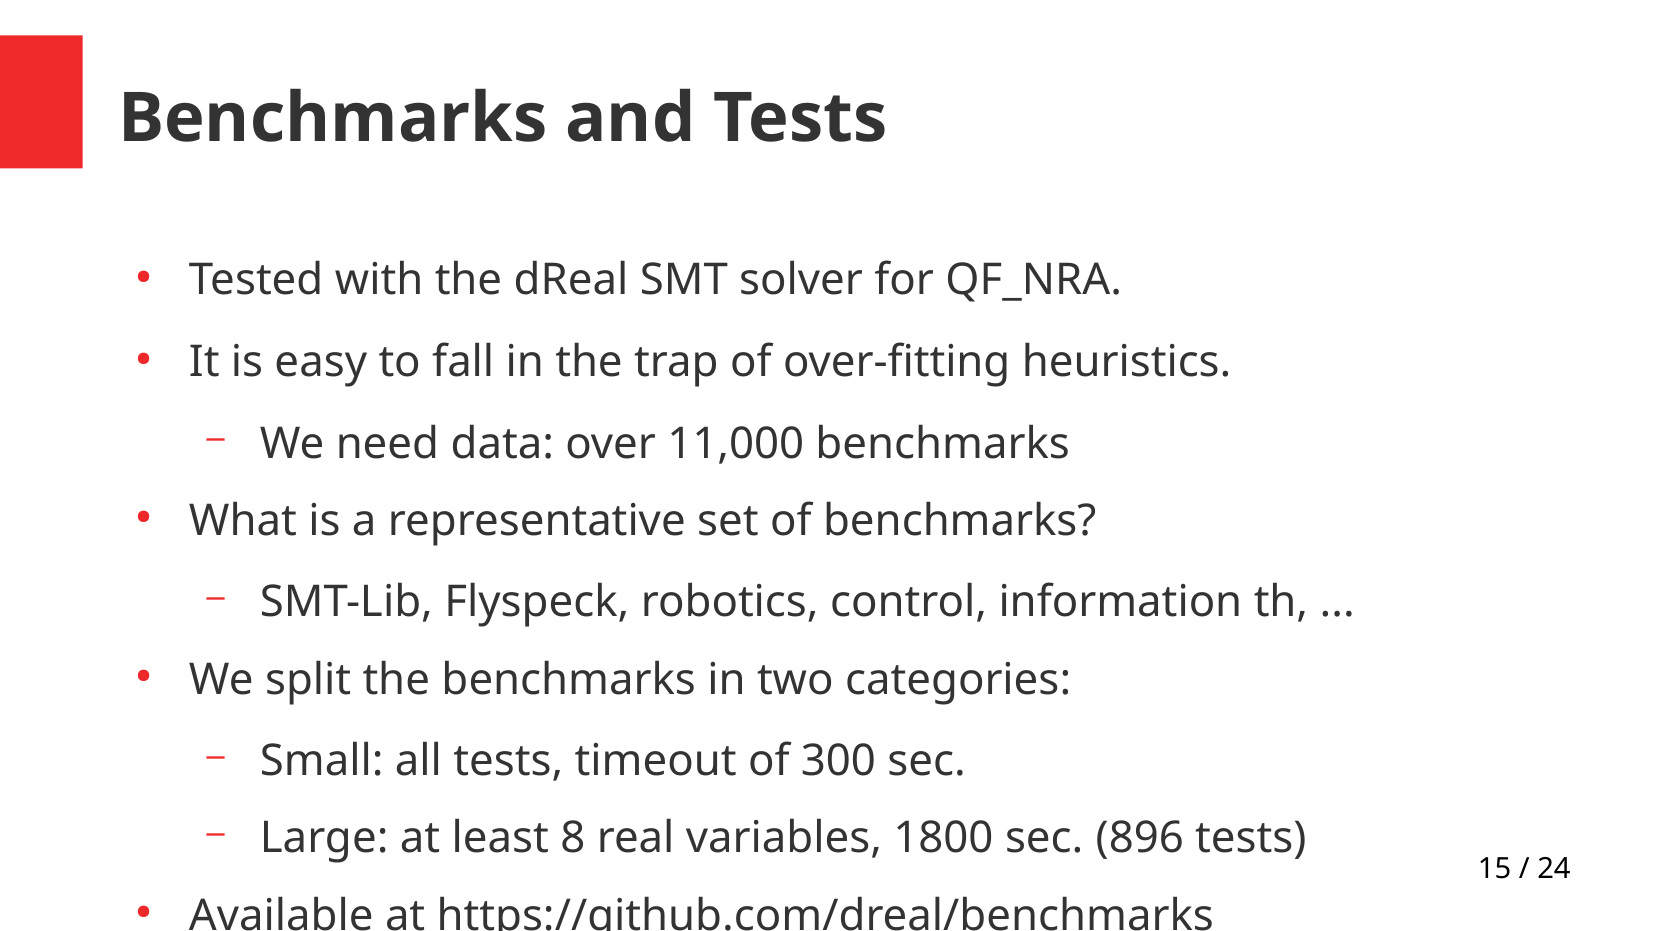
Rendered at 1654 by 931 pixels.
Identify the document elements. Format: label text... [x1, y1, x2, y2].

list Tested with the dReal SMT solver for QF_NRA. It is easy to fall in the trap of over-fitting heuristics. We need data: over 11,000 benchmarks What is a representative set of benchmarks? SMT-Lib, Flyspeck, robotics, control, information th, ... We split the benchmarks in two categories: Small: all tests, timeout of 300 sec. Large: at least 8 real variables, 1800 sec. (896 tests) Available at https://github.com/dreal/benchmarks [118, 248, 1536, 788]
title Benchmarks and Tests [118, 37, 1571, 193]
